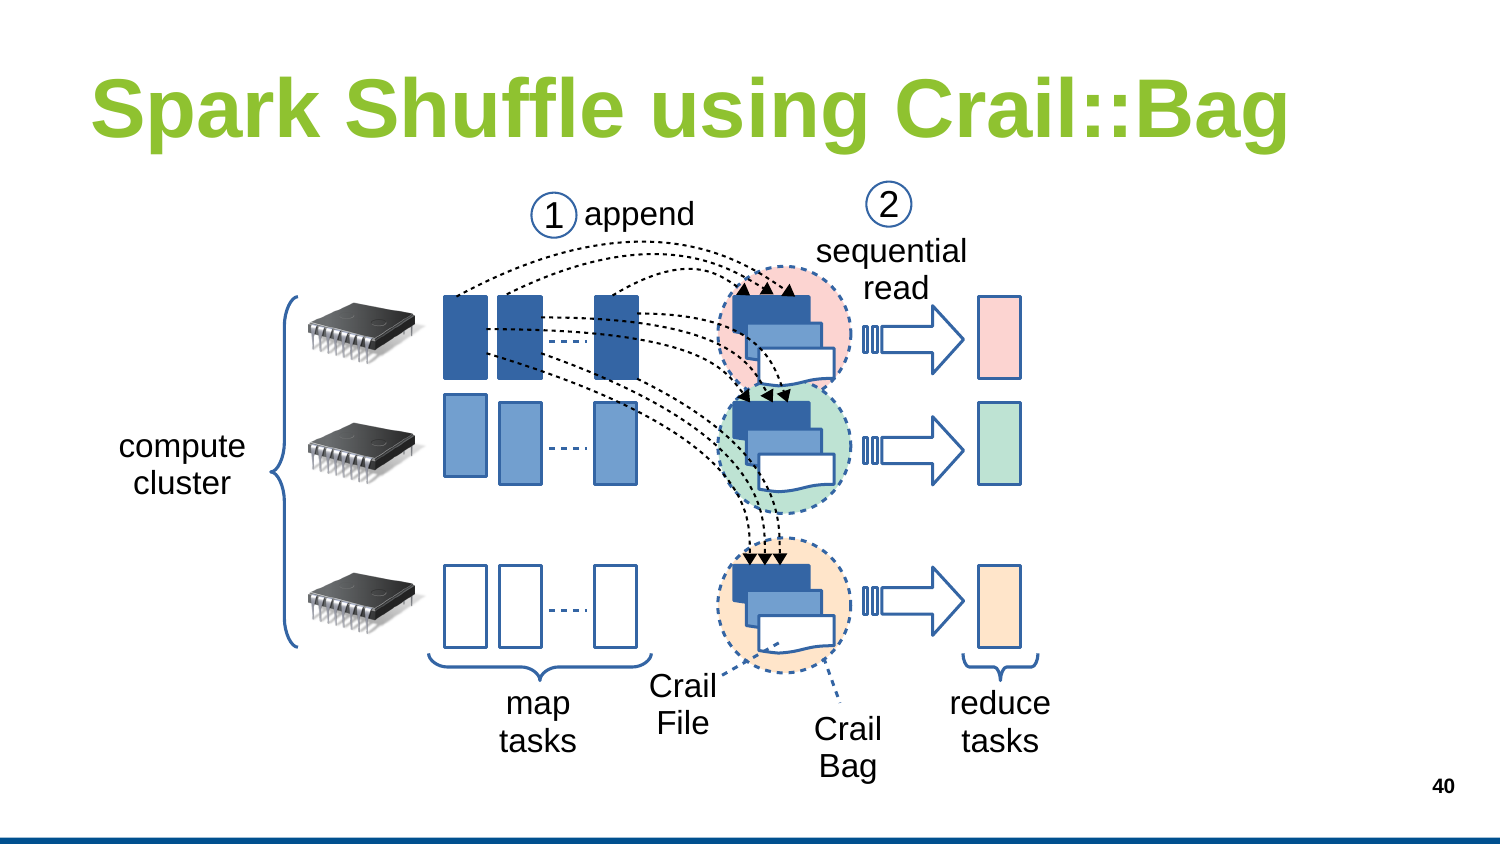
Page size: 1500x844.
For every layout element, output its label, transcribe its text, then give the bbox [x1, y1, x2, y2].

text_box compute cluster [90, 420, 274, 509]
text_box [444, 565, 487, 648]
text_box [978, 565, 1021, 648]
text_box [444, 296, 487, 379]
text_box [717, 537, 851, 673]
picture [307, 537, 428, 658]
text_box [498, 296, 542, 379]
text_box [444, 394, 487, 477]
text_box [872, 437, 878, 464]
text_box reduce tasks [930, 677, 1071, 767]
text_box [595, 296, 638, 379]
text_box [978, 402, 1021, 485]
text_box 1 [531, 192, 577, 238]
text_box Crail File [600, 660, 645, 665]
text_box 2 [866, 181, 912, 225]
text_box [499, 402, 542, 485]
text_box [499, 565, 542, 648]
title Spark Shuffle using Crail::Bag [75, 29, 1456, 179]
text_box [594, 402, 637, 485]
text_box [863, 587, 868, 615]
text_box append [514, 188, 766, 247]
text_box [872, 587, 878, 615]
text_box [881, 567, 964, 636]
text_box [881, 416, 964, 485]
text_box Crail Bag [722, 702, 974, 792]
text_box [863, 437, 868, 464]
text_box [717, 266, 851, 514]
text_box Crail File [600, 660, 767, 749]
text_box [594, 565, 637, 648]
text_box map tasks [446, 677, 630, 767]
text_box sequential read [799, 225, 994, 334]
text_box [881, 334, 964, 374]
text_box [872, 334, 878, 353]
text_box [978, 296, 1021, 379]
picture [307, 267, 428, 508]
text_box [863, 334, 868, 353]
